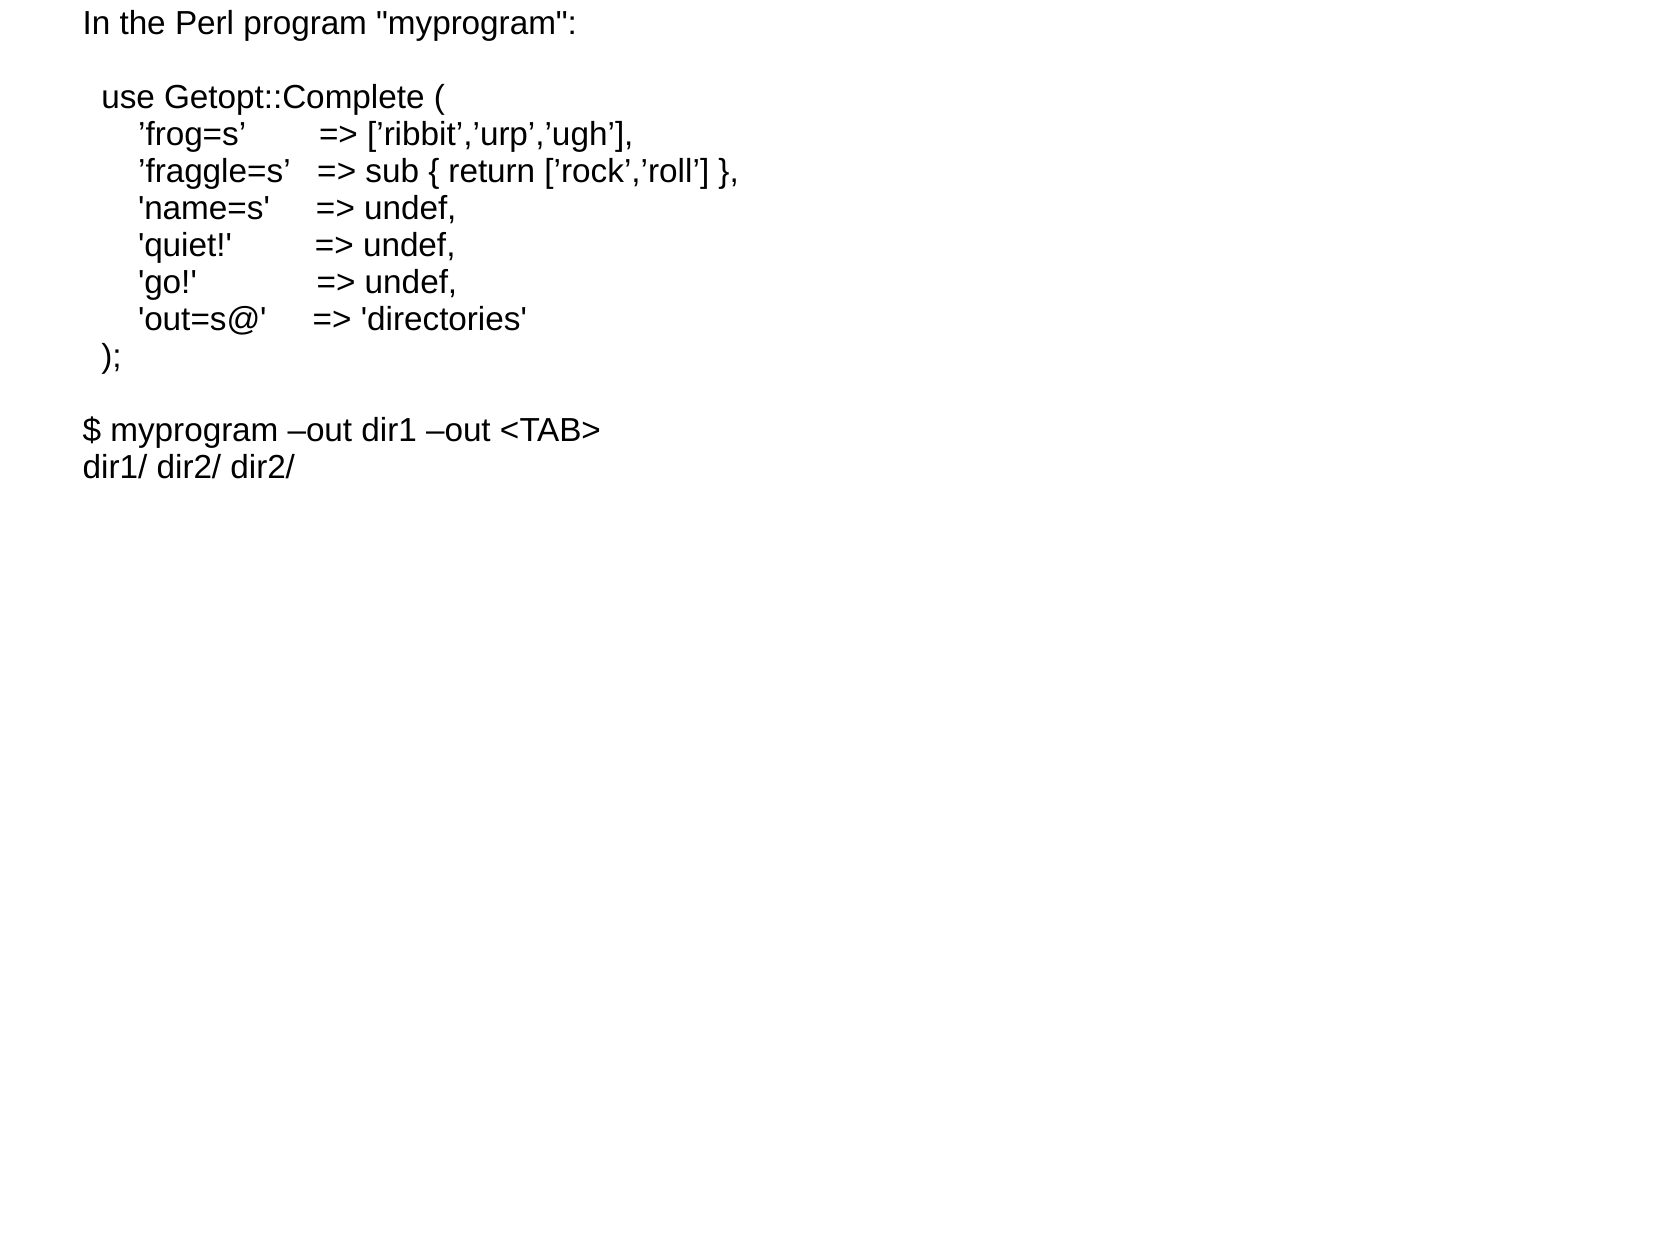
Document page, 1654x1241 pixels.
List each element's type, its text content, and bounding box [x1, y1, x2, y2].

subtitle In the Perl program "myprogram": use Getopt::Complete ( ’frog=s’ => [’ribbit’,’urp’,’ugh’], ’fraggle=s’ => sub { return [’rock’,’roll’] }, 'name=s' => undef, 'quiet!' => undef, 'go!' => undef, 'out=s@' => 'directories' ); $ myprogram –out dir1 –out <TAB> dir1/ dir2/ dir2/ [82, 4, 1571, 1064]
